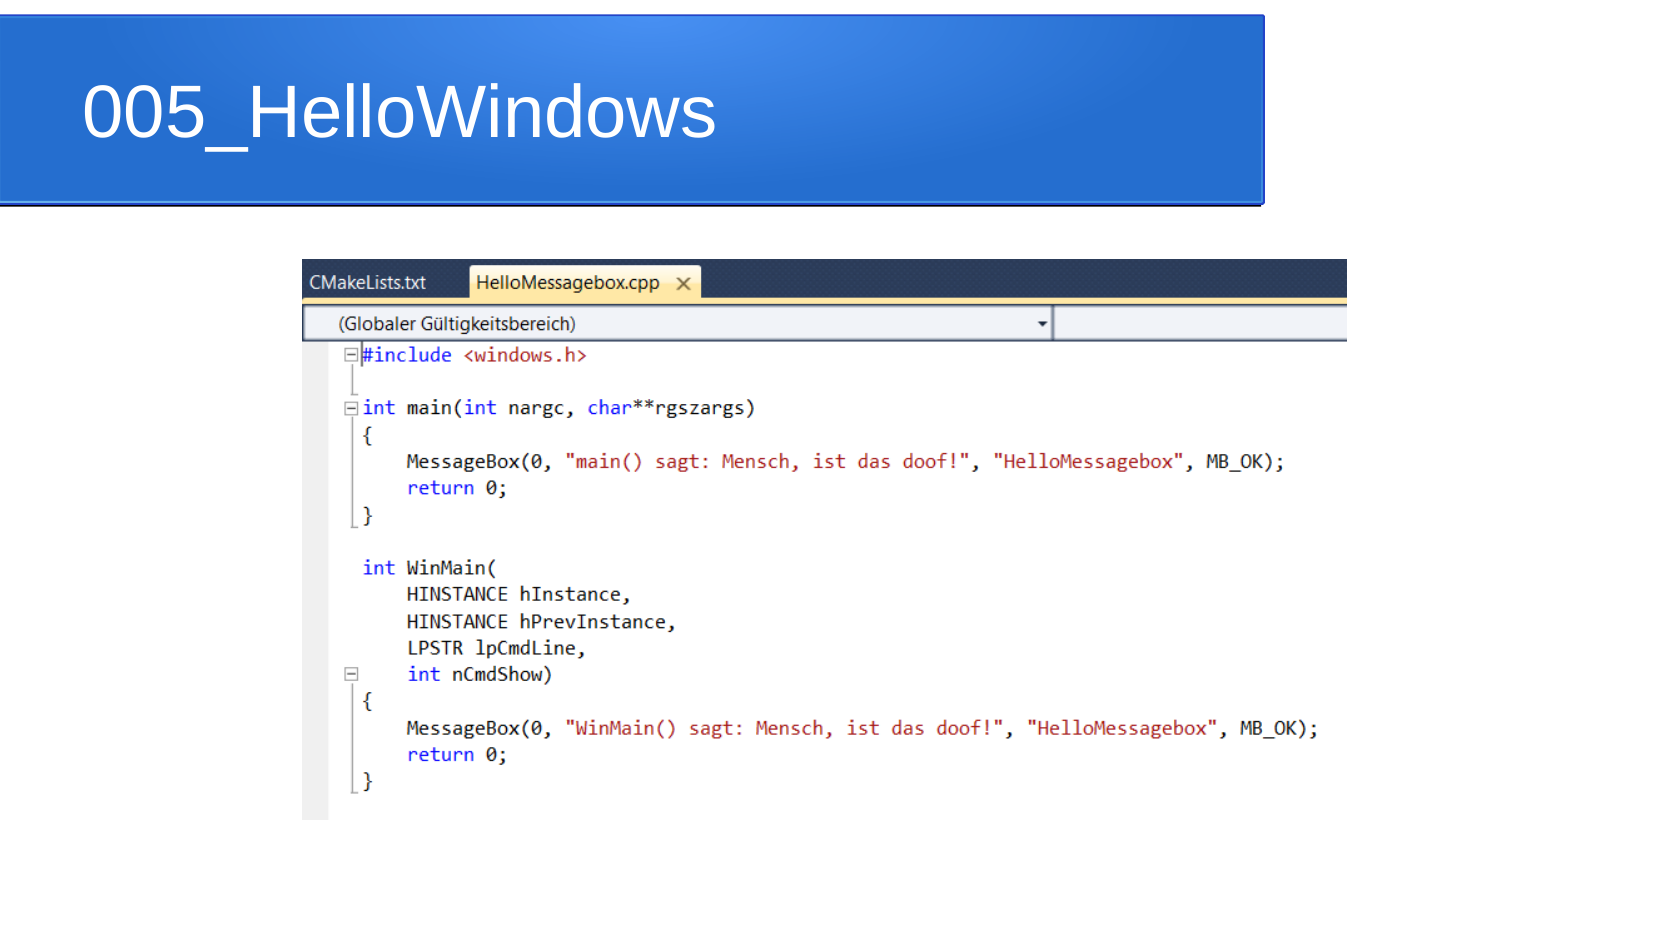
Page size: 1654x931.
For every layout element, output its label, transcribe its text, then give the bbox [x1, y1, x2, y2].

picture [302, 259, 1347, 820]
title 005_HelloWindows [82, 35, 1235, 189]
